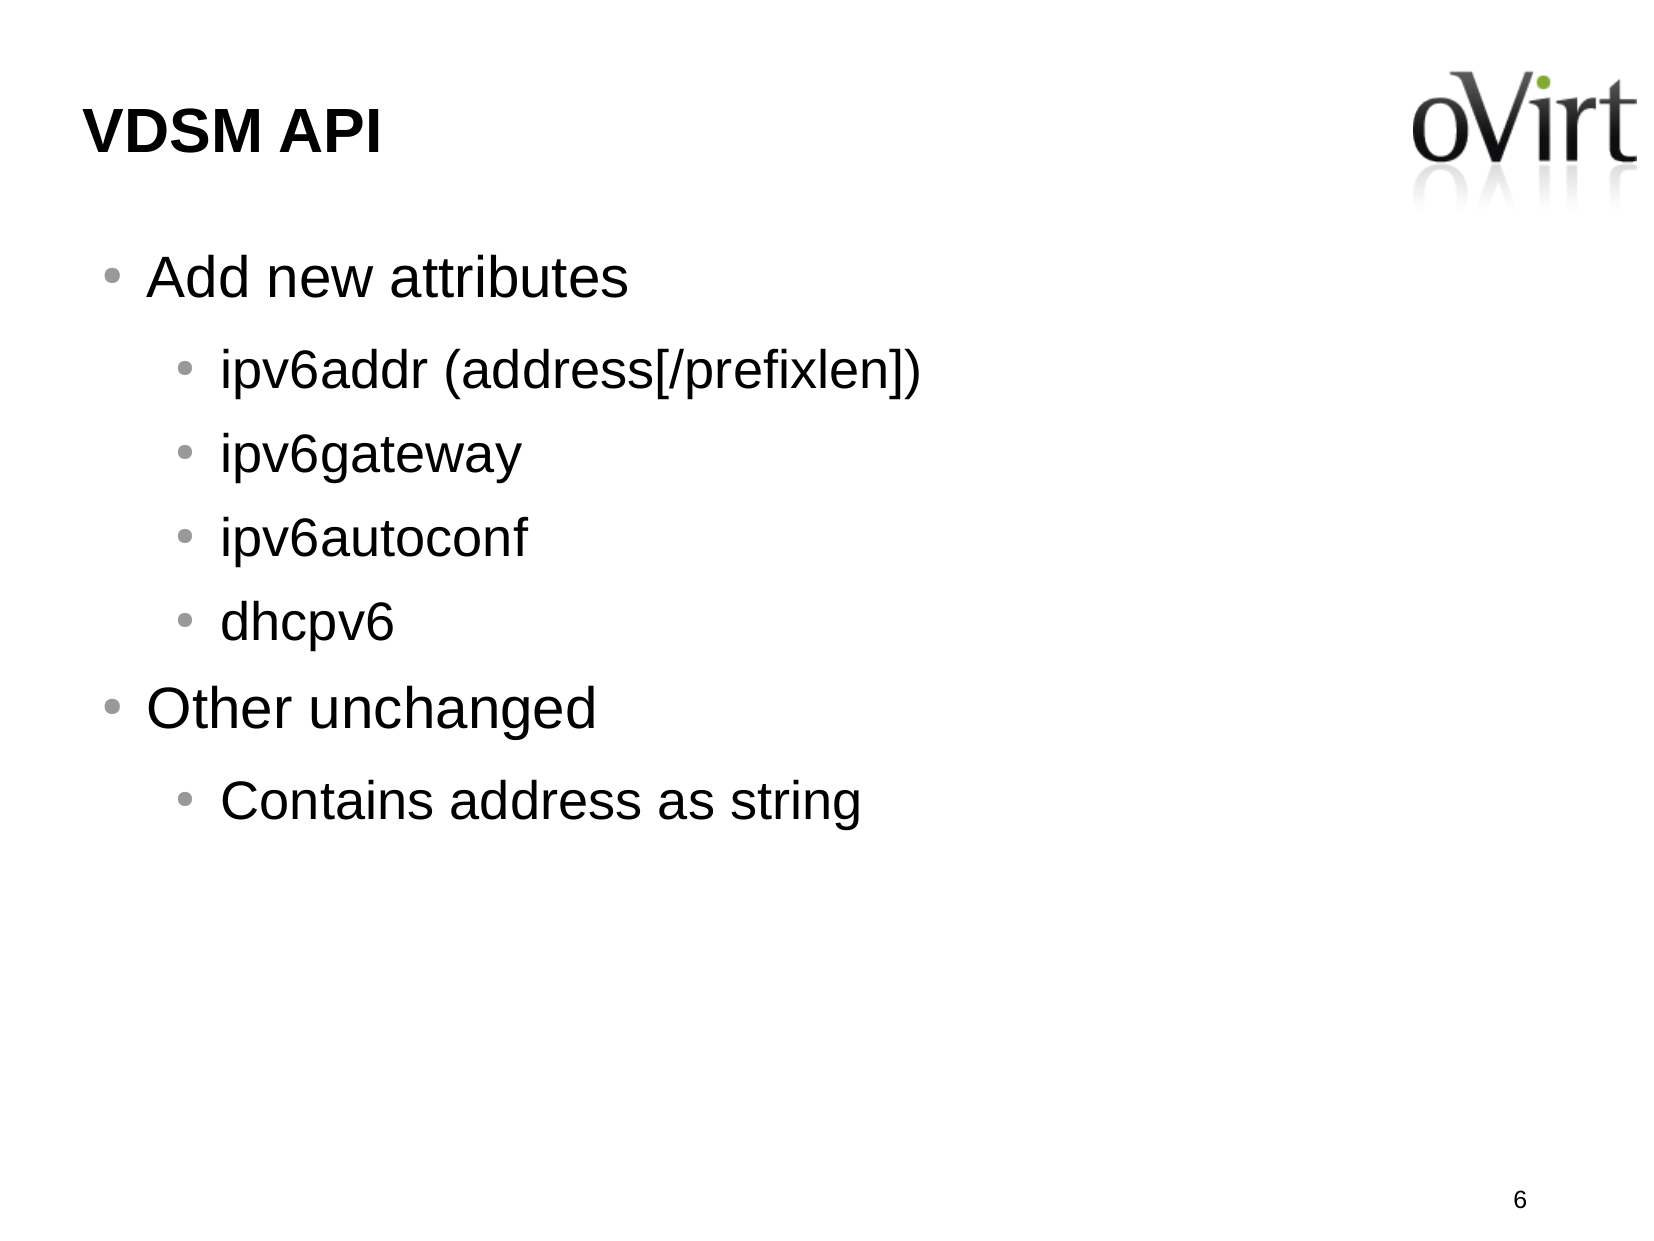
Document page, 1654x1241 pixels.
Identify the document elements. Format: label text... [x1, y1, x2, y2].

title VDSM API [82, 37, 1303, 226]
picture [1413, 63, 1637, 212]
list Add new attributes ipv6addr (address[/prefixlen]) ipv6gateway ipv6autoconf dhcpv6 Other unchanged Contains address as string [86, 244, 1576, 1039]
